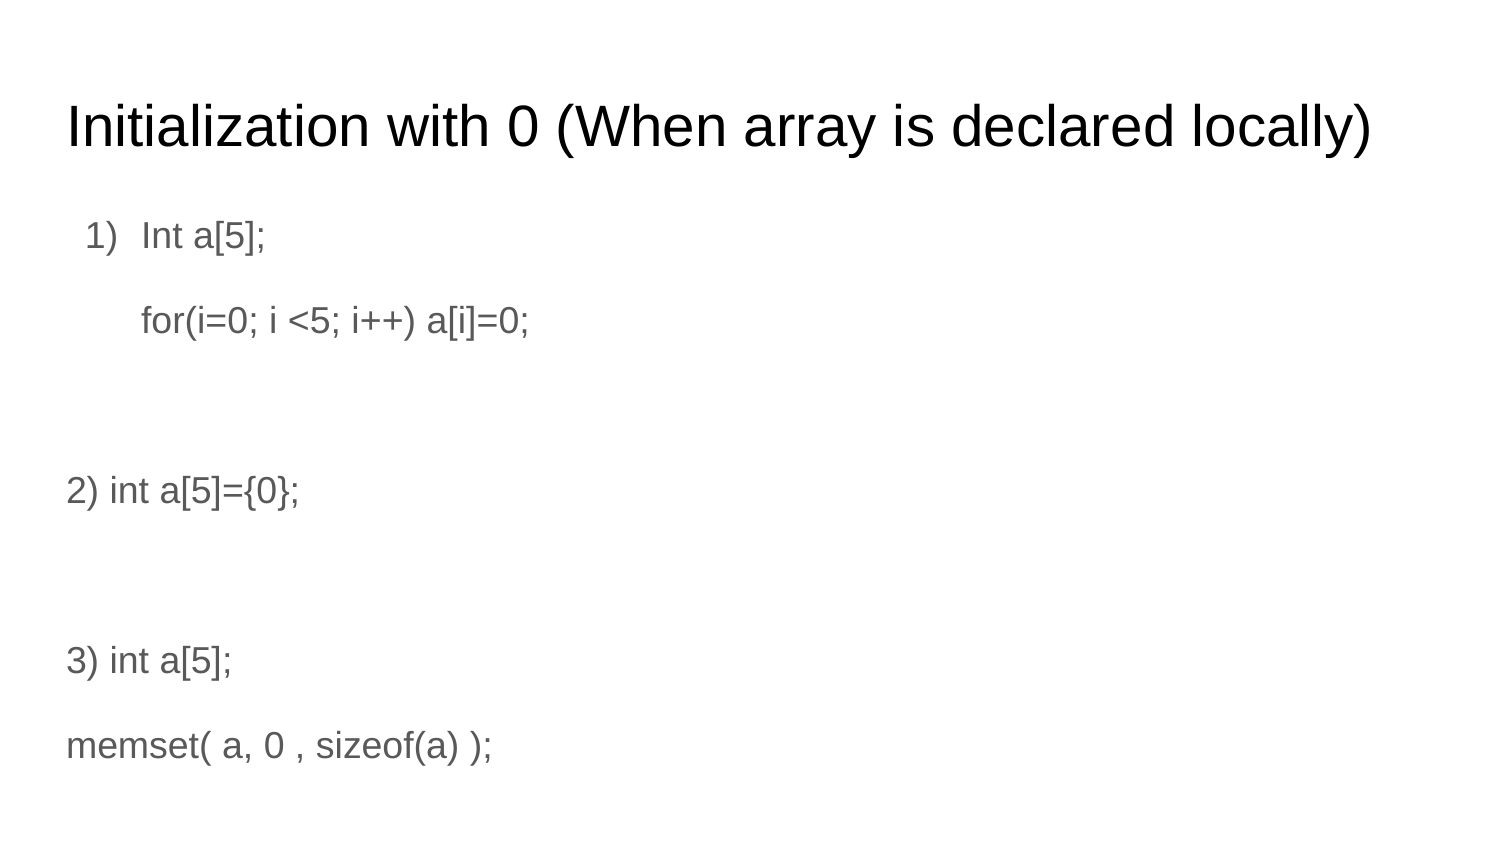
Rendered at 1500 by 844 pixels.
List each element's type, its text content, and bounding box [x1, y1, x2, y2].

list Int a[5]; for(i=0; i <5; i++) a[i]=0; 2) int a[5]={0}; 3) int a[5]; memset( a, 0 , sizeof(a) ); [51, 189, 1476, 834]
title Initialization with 0 (When array is declared locally) [51, 72, 1449, 167]
